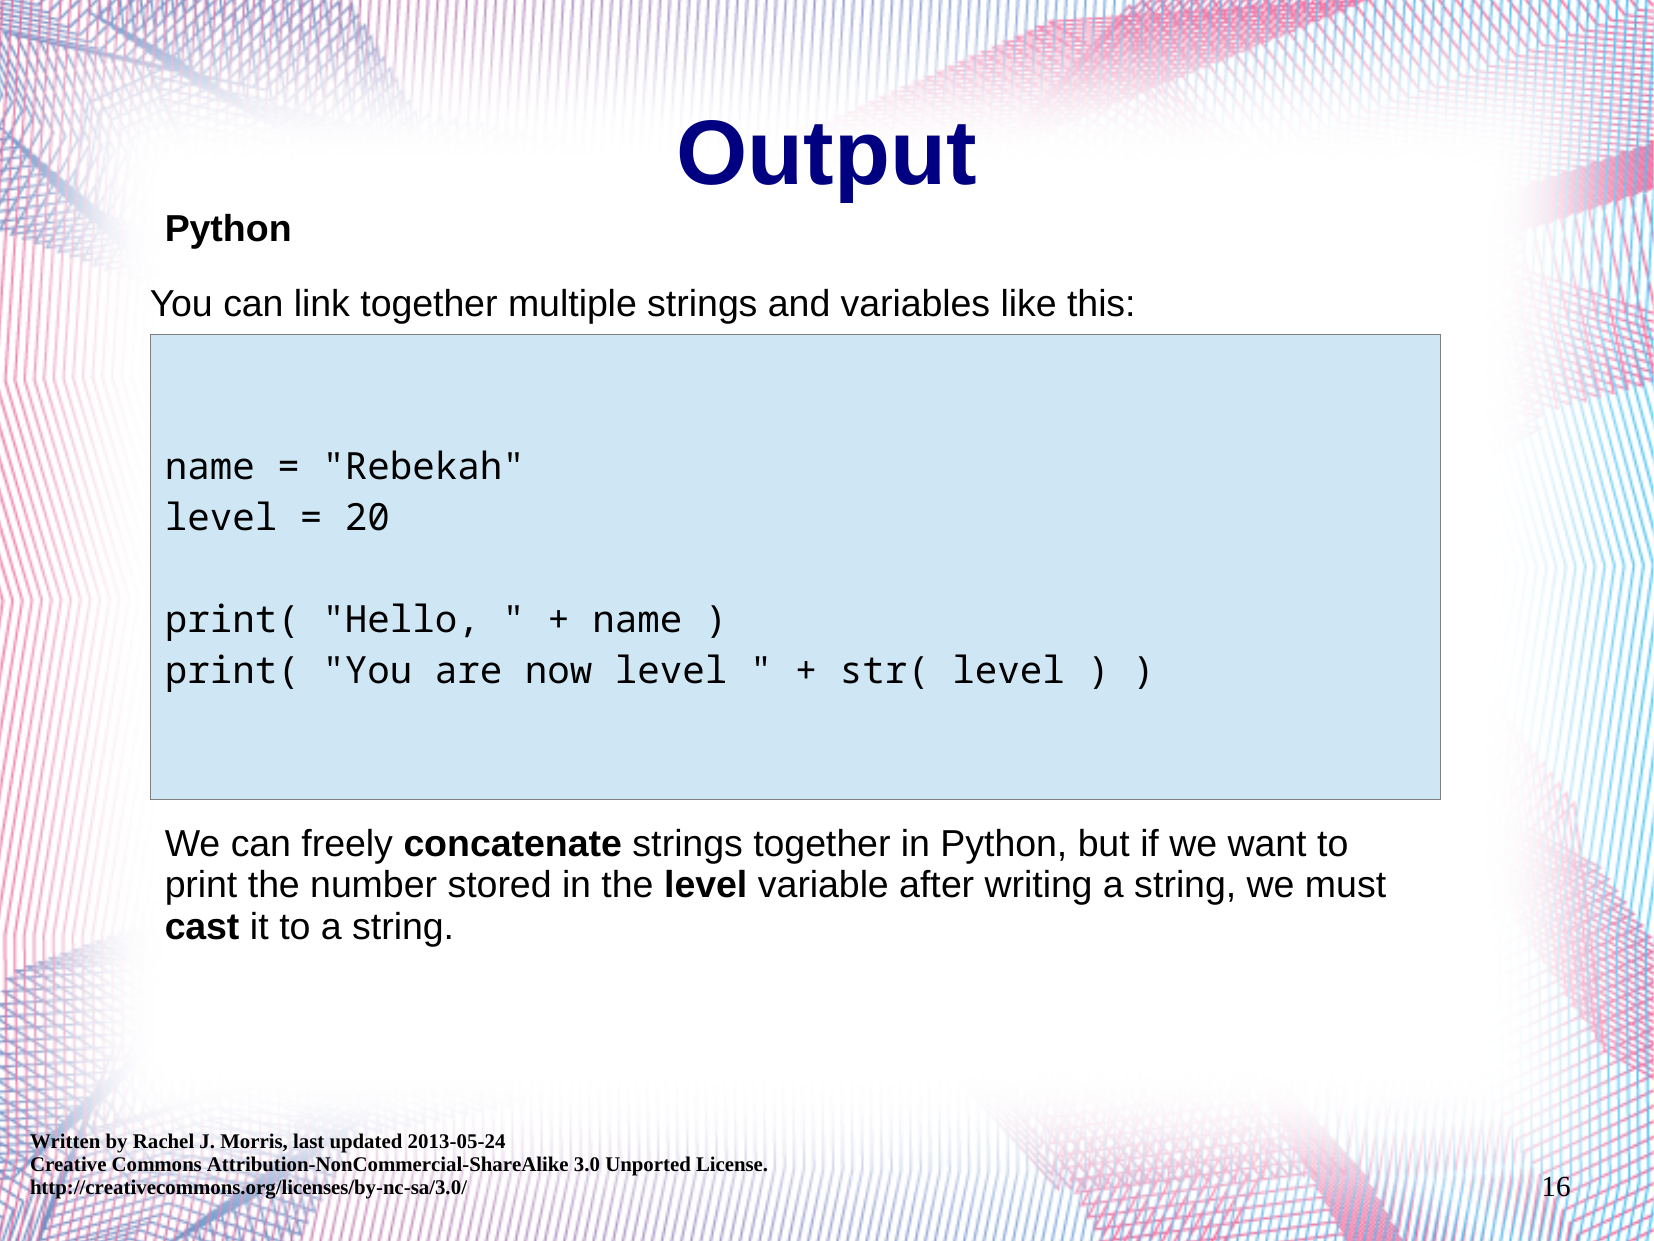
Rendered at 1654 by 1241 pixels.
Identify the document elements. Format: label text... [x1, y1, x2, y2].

picture [0, 0, 1654, 1241]
text_box You can link together multiple strings and variables like this: [135, 274, 1471, 332]
text_box Python [150, 199, 751, 257]
title Output [82, 49, 1571, 257]
text_box We can freely concatenate strings together in Python, but if we want to print the number stored in the level variable after writing a string, we must cast it to a string. [150, 814, 1441, 956]
text_box name = "Rebekah" level = 20 print( "Hello, " + name ) print( "You are now level " + str( level ) ) [150, 334, 1441, 800]
